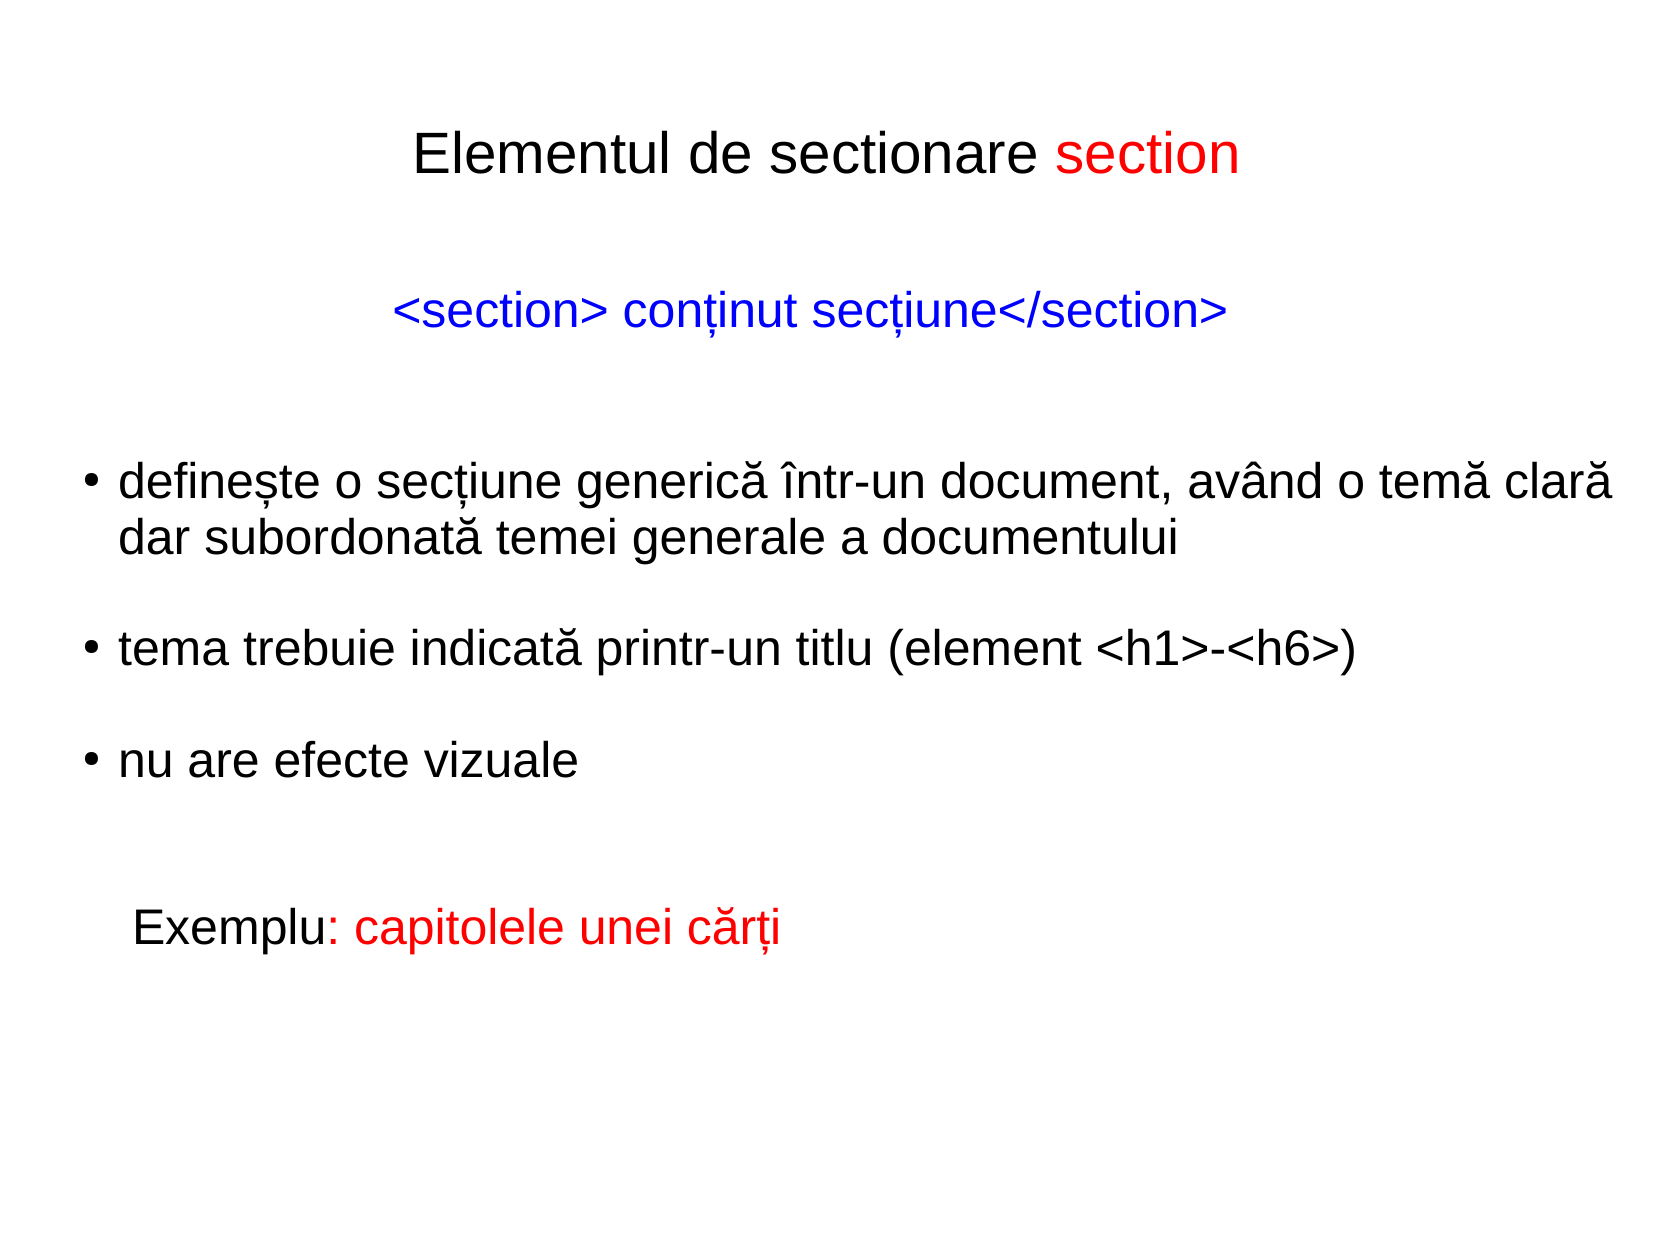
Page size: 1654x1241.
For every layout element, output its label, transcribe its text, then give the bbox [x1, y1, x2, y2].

subtitle definește o secțiune generică într-un document, având o temă clară dar subordonată temei generale a documentului tema trebuie indicată printr-un titlu (element <h1>-<h6>) nu are efecte vizuale Exemplu: capitolele unei cărți [82, 327, 1642, 1179]
title Elementul de sectionare section [82, 49, 1571, 257]
text_box <section> conținut secțiune</section> [377, 274, 1441, 420]
